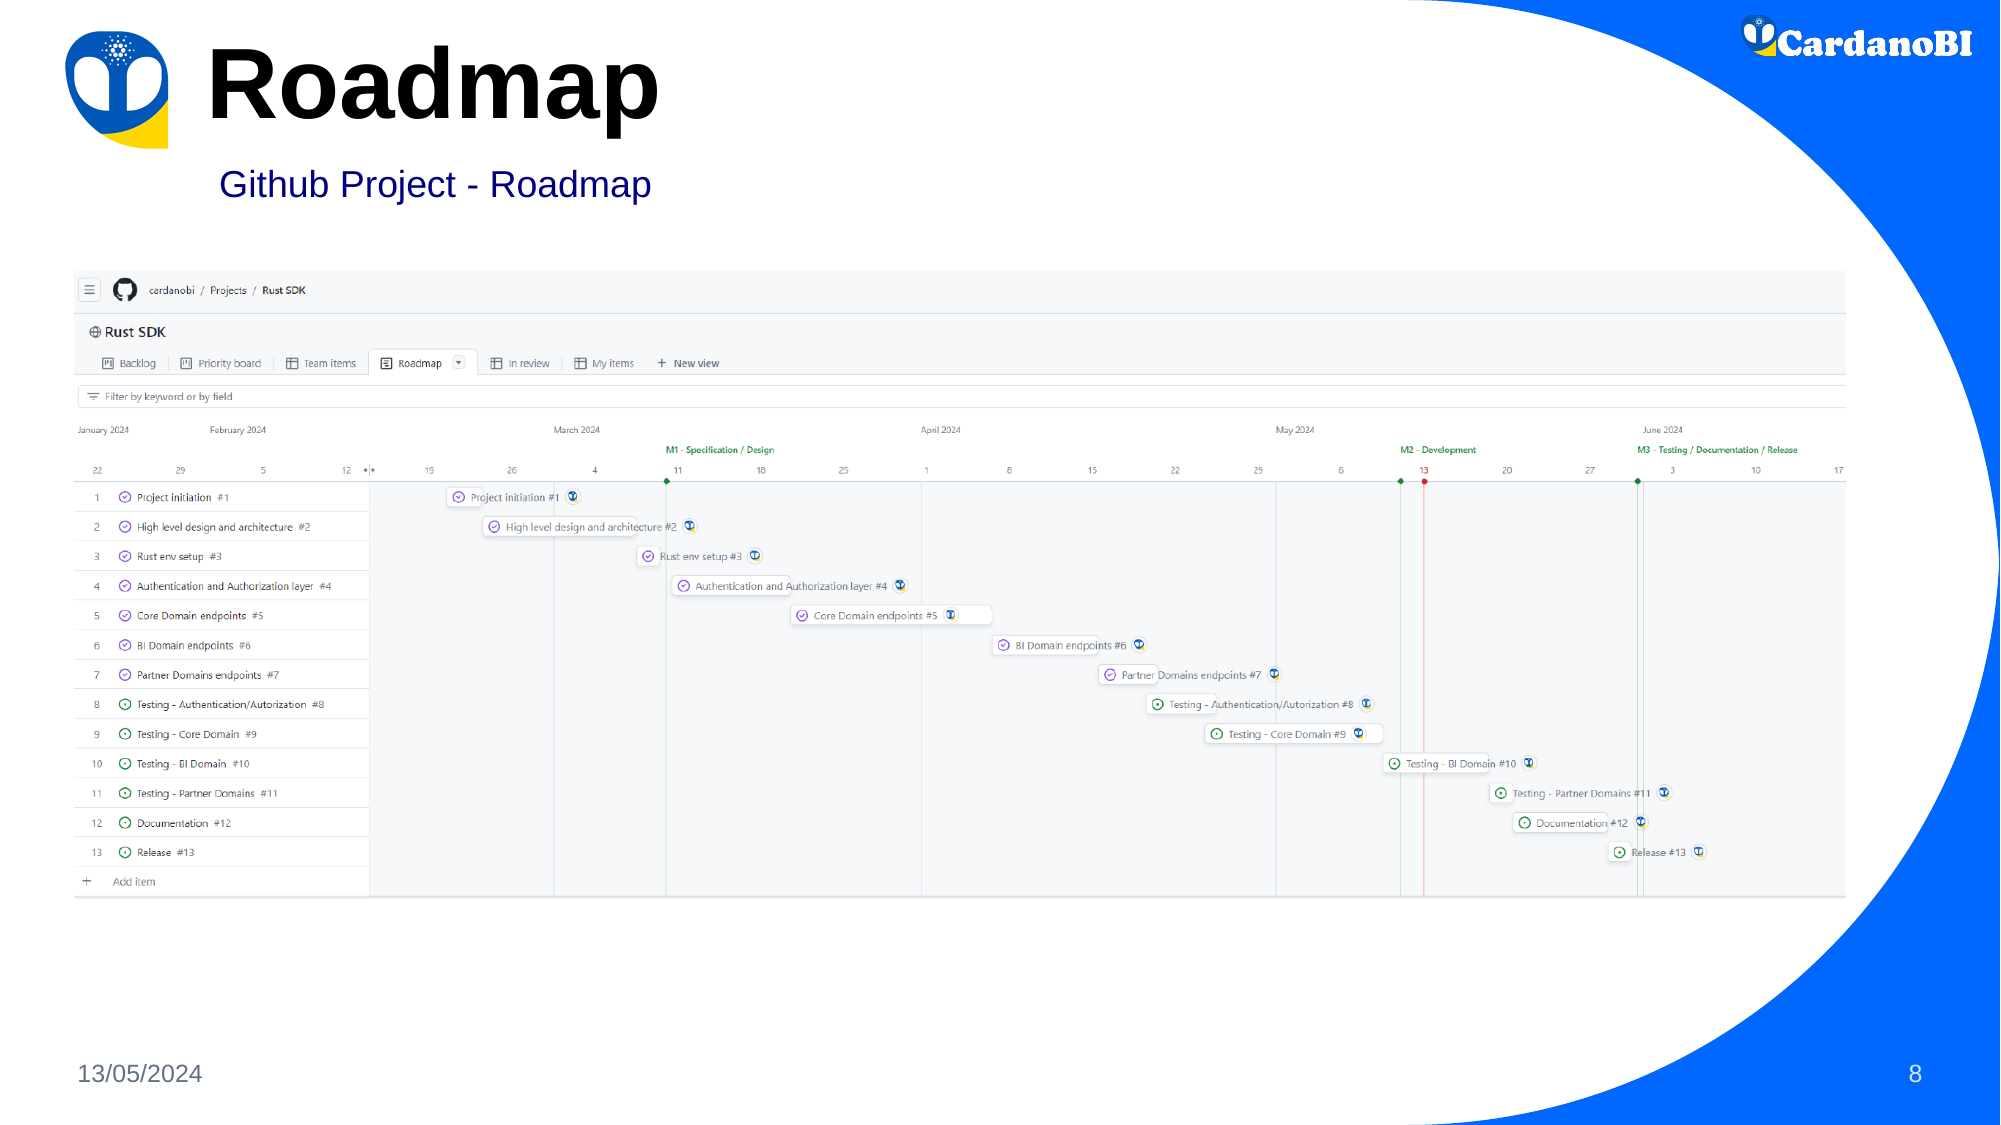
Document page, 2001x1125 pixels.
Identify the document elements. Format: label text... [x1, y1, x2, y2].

slide_number 1 [1665, 1042, 1938, 1103]
picture [1741, 15, 1973, 65]
picture [74, 271, 1846, 899]
text_box Github Project - Roadmap [204, 152, 970, 213]
picture [27, 0, 206, 190]
slide_number 13/05/2024 [62, 1042, 513, 1103]
title Roadmap [191, 31, 1796, 148]
